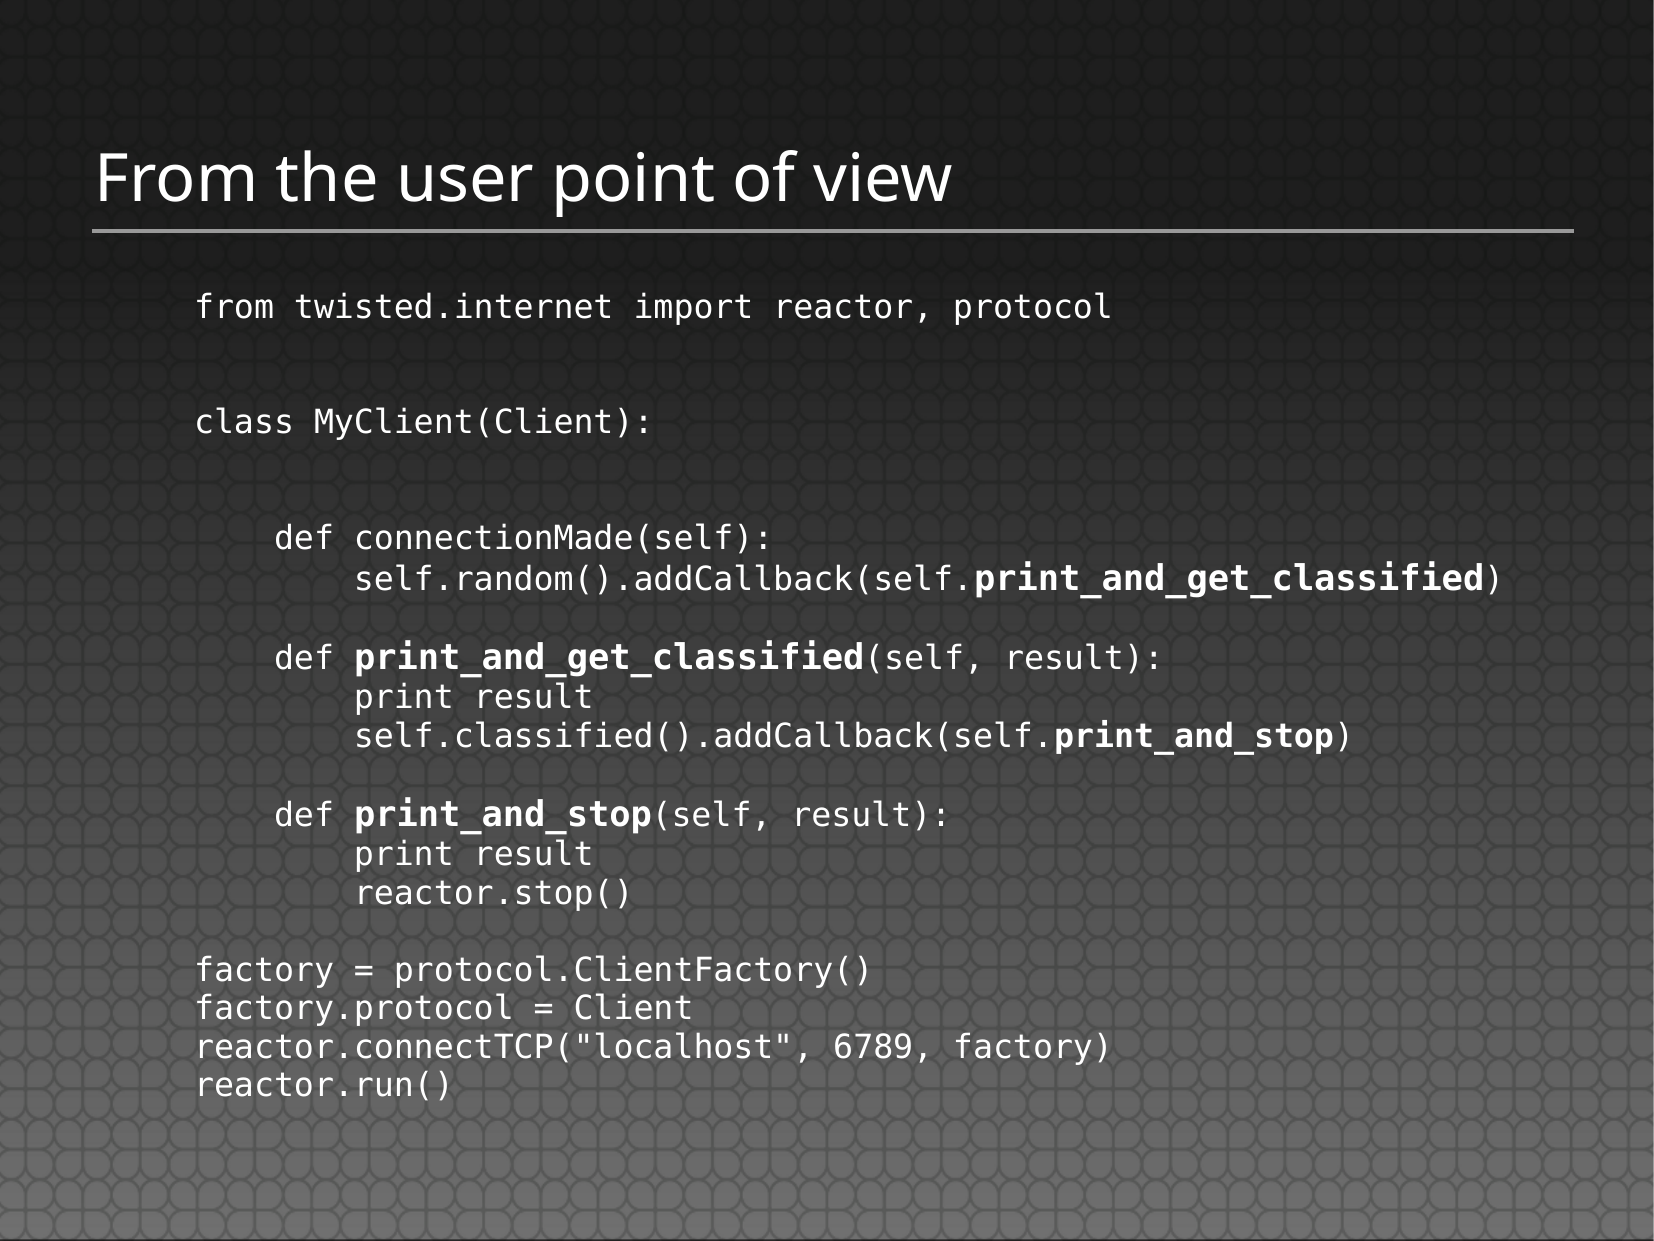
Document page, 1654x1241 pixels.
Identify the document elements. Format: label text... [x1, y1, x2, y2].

title from twisted.internet import reactor, protocol class MyClient(Client): def connectionMade(self): self.random().addCallback(self.print_and_get_classified) def print_and_get_classified(self, result): print result self.classified().addCallback(self.print_and_stop) def print_and_stop(self, result): print result reactor.stop() factory = protocol.ClientFactory() factory.protocol = Client reactor.connectTCP("localhost", 6789, factory) reactor.run() [194, 287, 1509, 1105]
title From the user point of view [94, 100, 1426, 251]
picture [0, 0, 1654, 1241]
